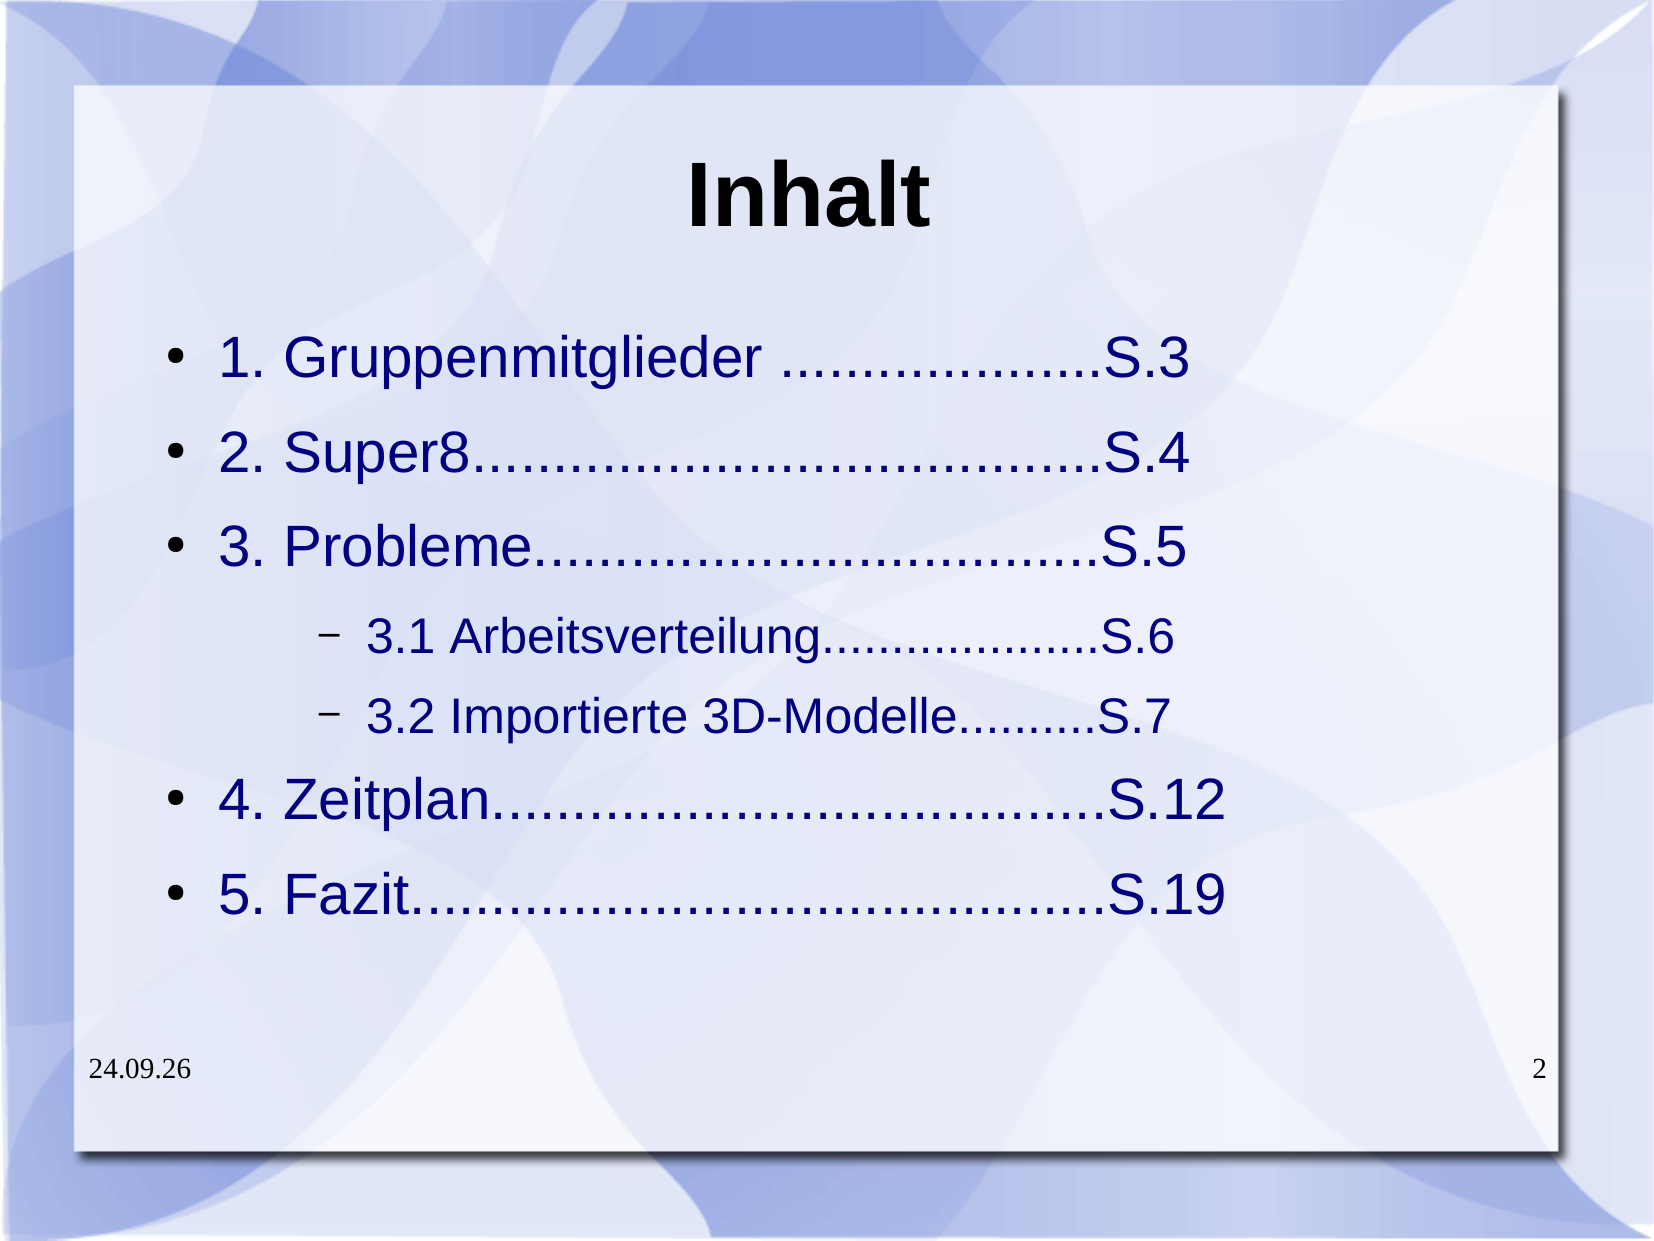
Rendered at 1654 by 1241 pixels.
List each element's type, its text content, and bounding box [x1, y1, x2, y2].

list 1. Gruppenmitglieder ....................S.3 2. Super8.......................................S.4 3. Probleme...................................S.5 3.1 Arbeitsverteilung....................S.6 3.2 Importierte 3D-Modelle..........S.7 4. Zeitplan......................................S.12 5. Fazit...........................................S.19 [129, 324, 1489, 975]
picture [0, 0, 1654, 1241]
title Inhalt [82, 90, 1536, 298]
